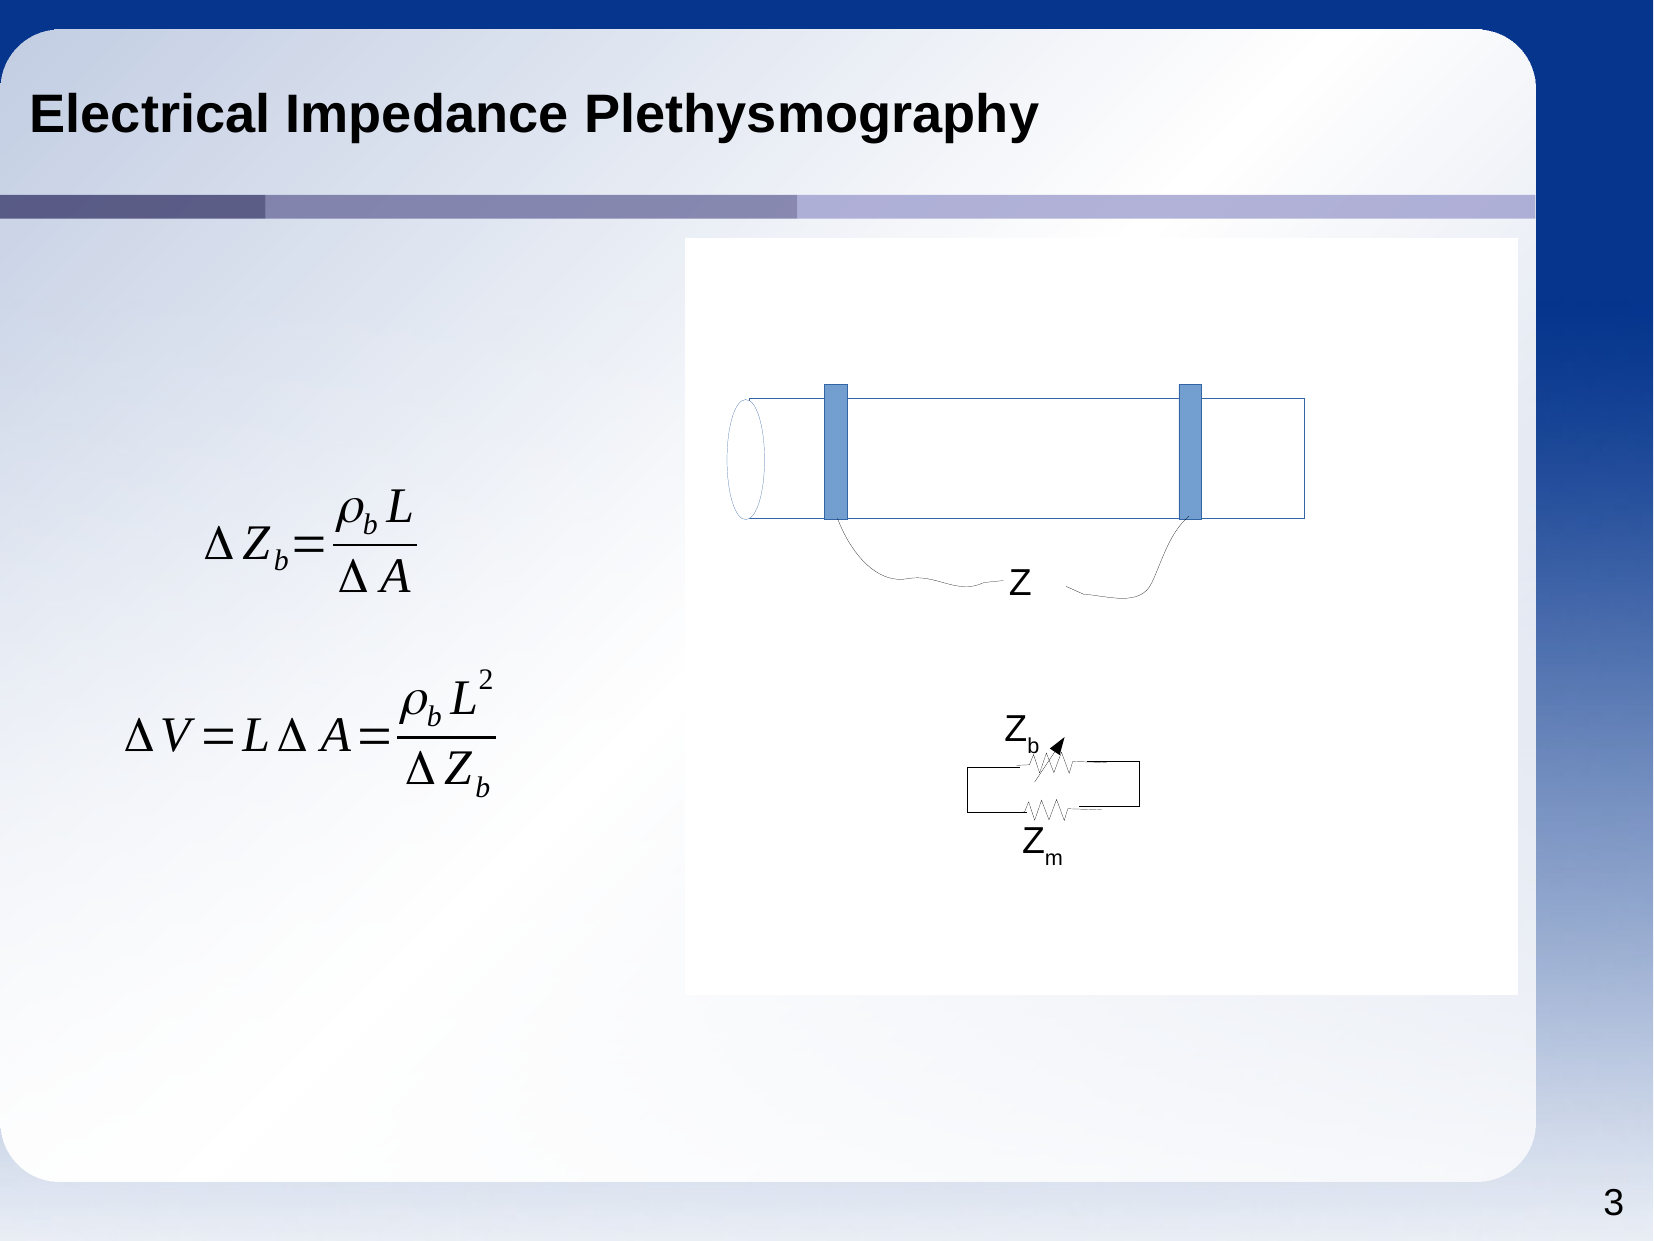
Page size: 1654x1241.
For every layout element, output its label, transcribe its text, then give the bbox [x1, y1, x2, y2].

chart [684, 237, 1519, 995]
chart [115, 478, 505, 804]
title Electrical Impedance Plethysmography [29, 49, 1506, 178]
picture [0, 0, 1654, 1241]
